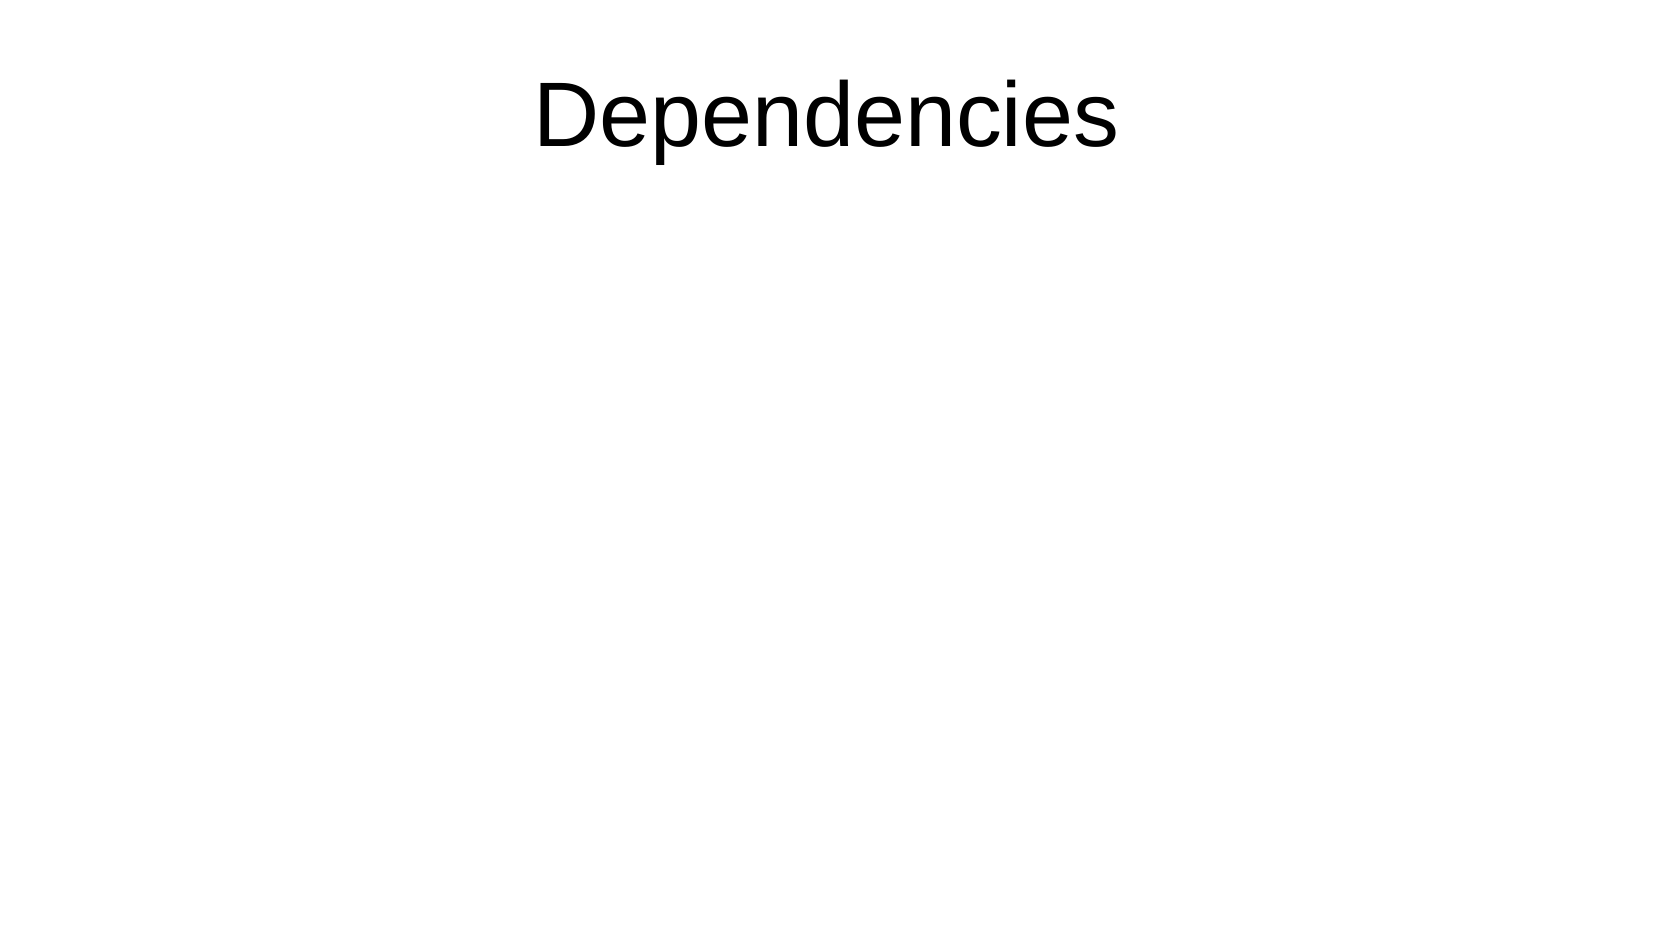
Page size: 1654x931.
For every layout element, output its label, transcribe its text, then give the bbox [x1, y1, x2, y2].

title Dependencies [82, 37, 1571, 193]
